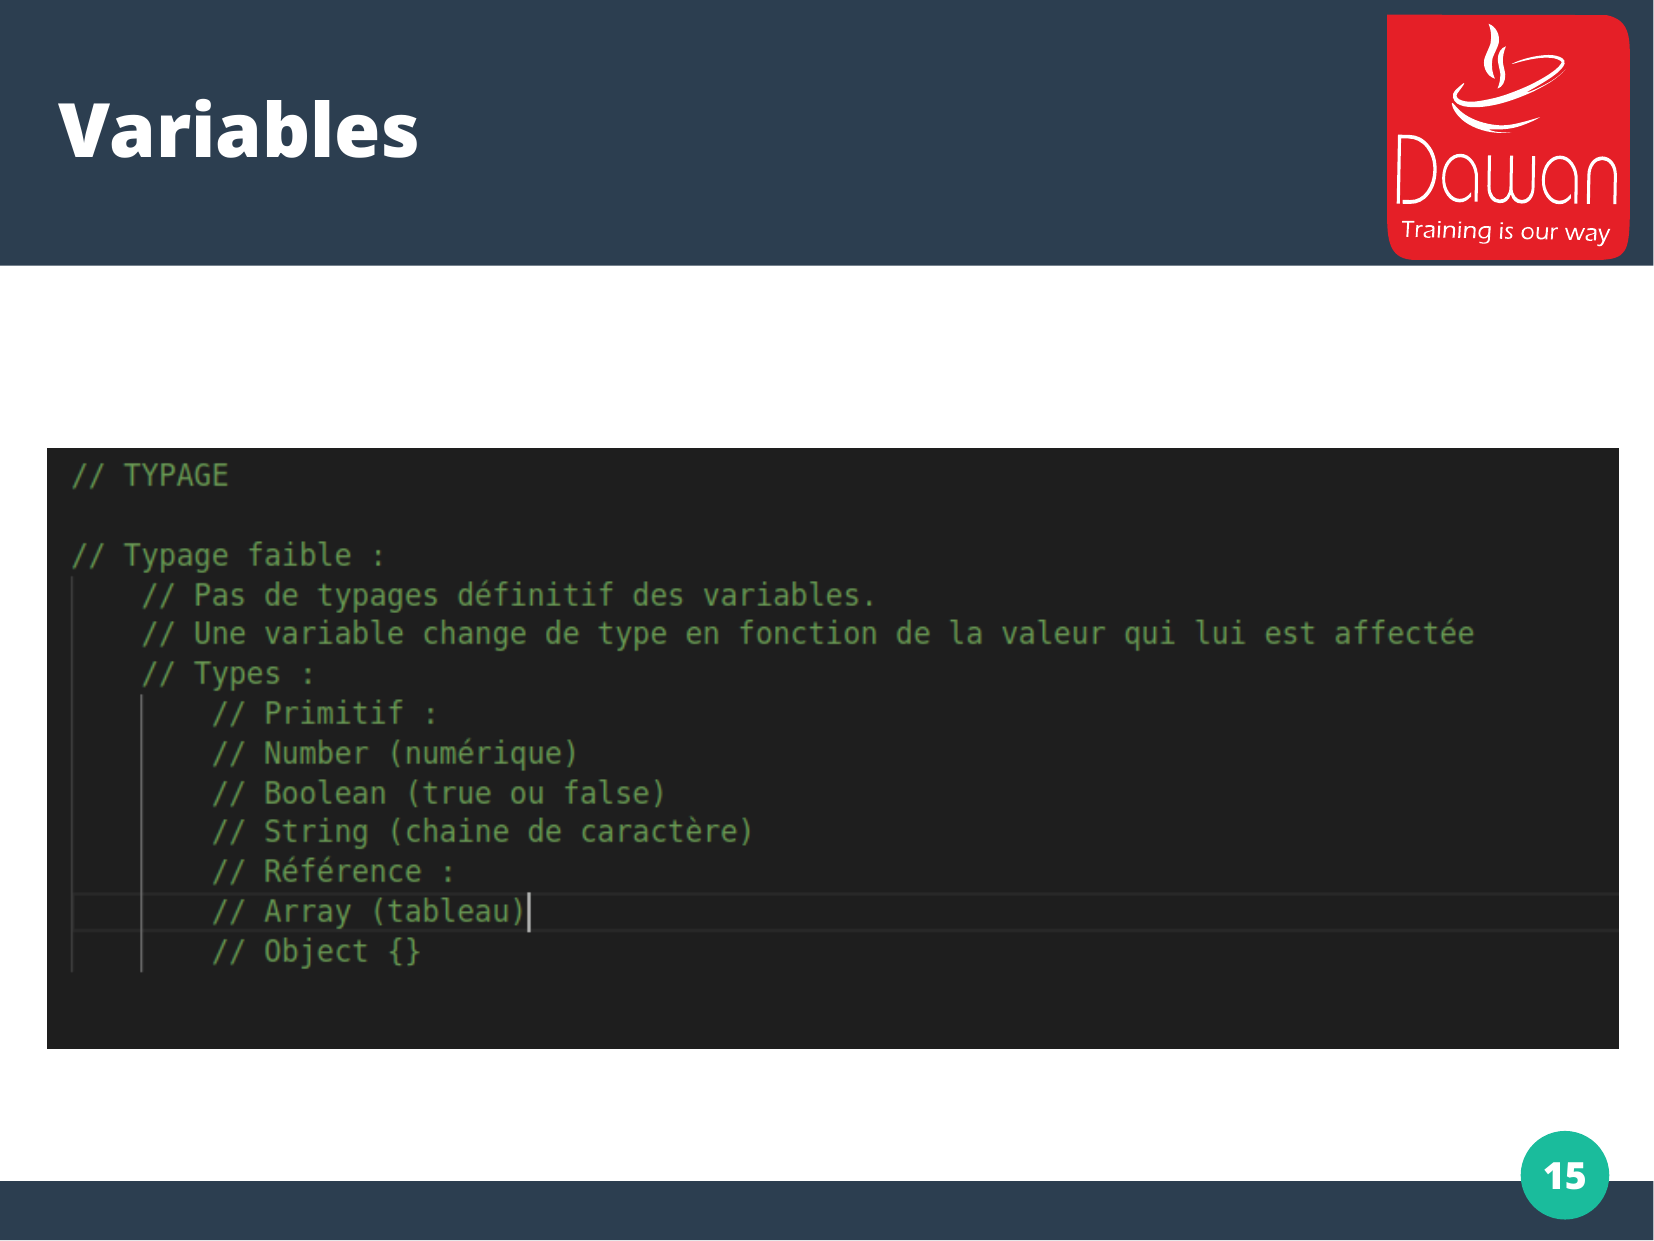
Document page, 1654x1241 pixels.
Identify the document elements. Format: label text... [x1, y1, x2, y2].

title Variables [59, 49, 1387, 207]
picture [47, 448, 1619, 1049]
picture [1387, 14, 1630, 260]
